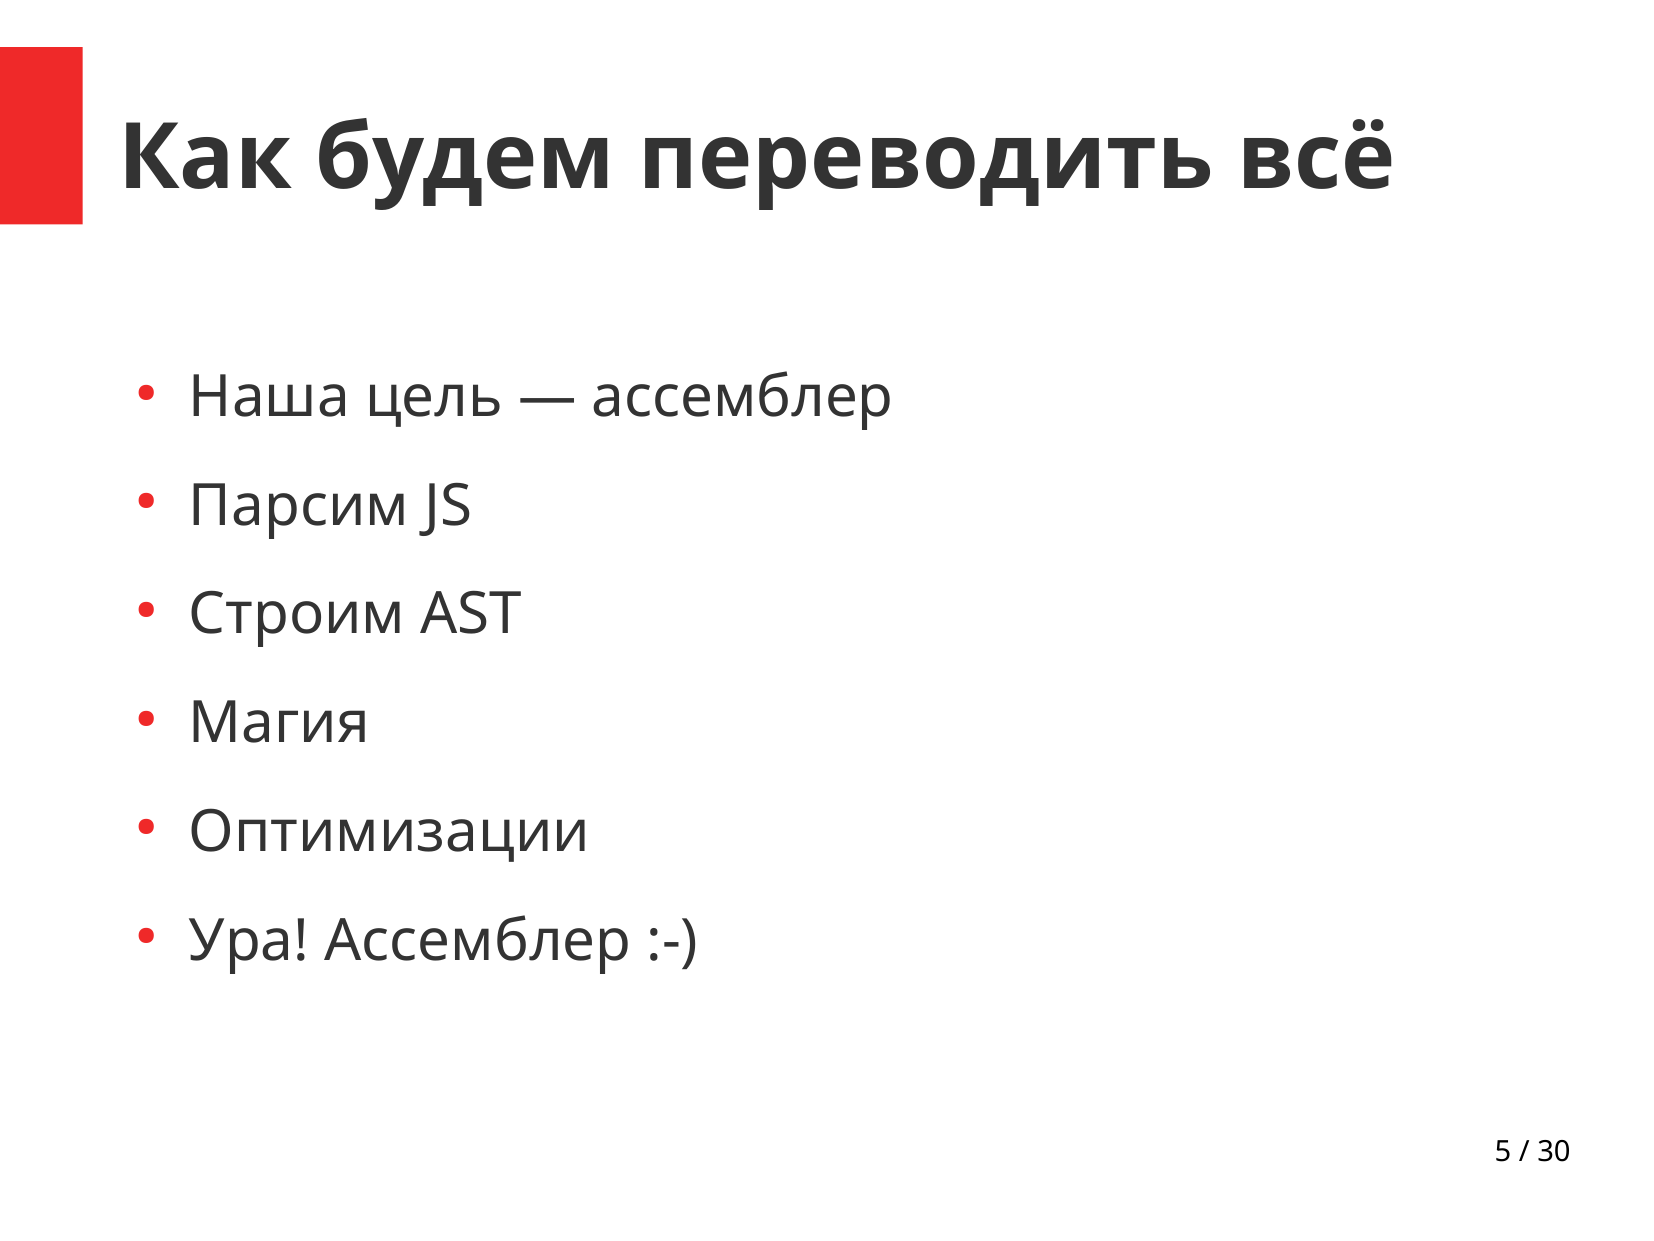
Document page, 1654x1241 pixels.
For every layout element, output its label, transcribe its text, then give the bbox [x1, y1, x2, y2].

list Наша цель — ассемблер Парсим JS Строим AST Магия Оптимизации Ура! Ассемблер :-) [118, 354, 1536, 1074]
title Как будем переводить всё [118, 49, 1571, 257]
